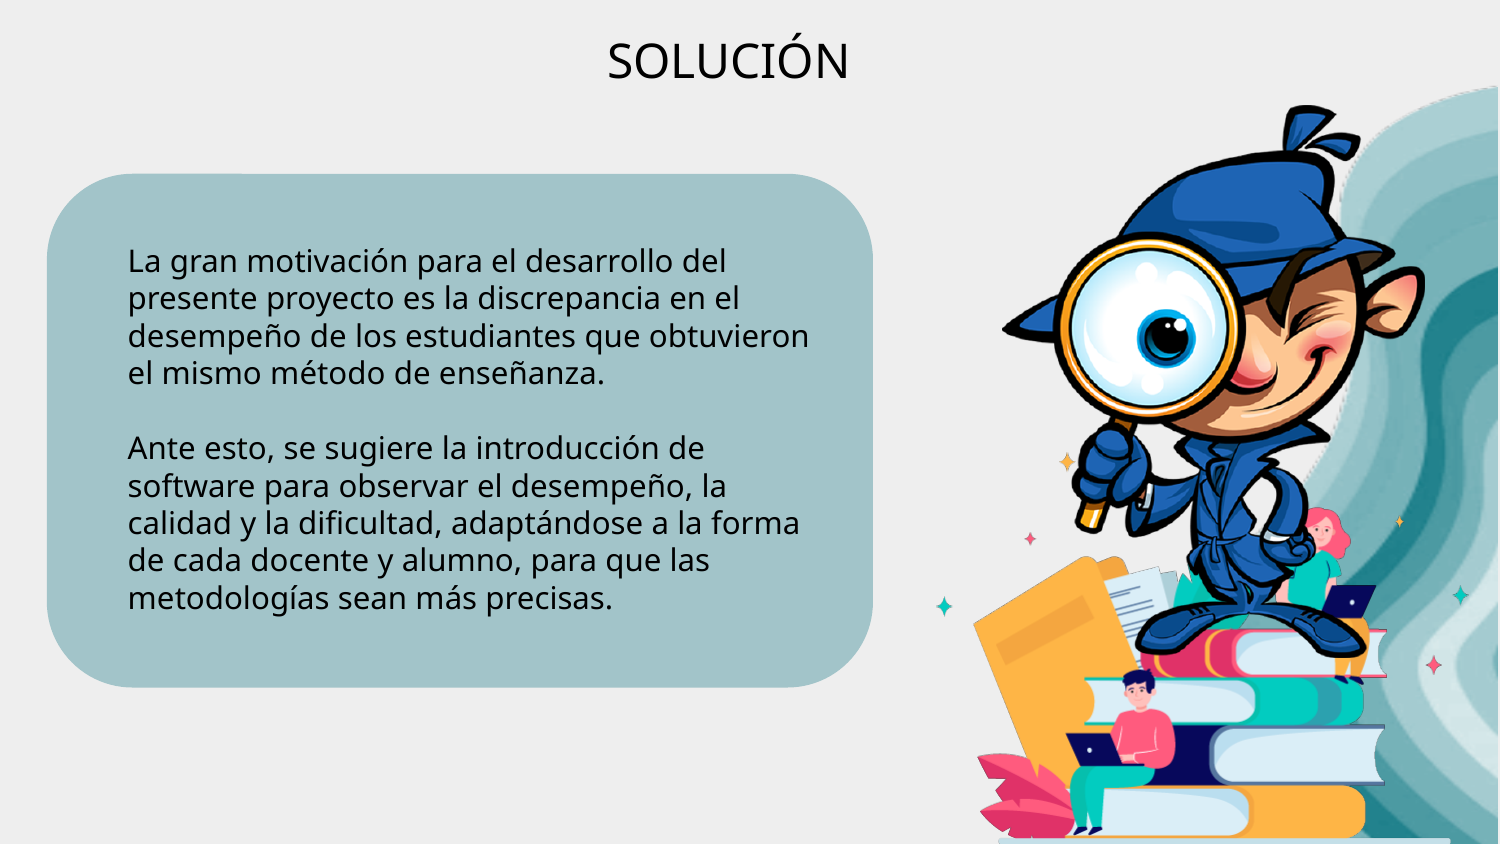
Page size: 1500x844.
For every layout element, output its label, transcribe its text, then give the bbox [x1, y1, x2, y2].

text_box SOLUCIÓN [592, 0, 993, 56]
text_box [46, 173, 873, 688]
text_box SOLUCIÓN [641, 47, 662, 56]
text_box La gran motivación para el desarrollo del presente proyecto es la discrepancia en el desempeño de los estudiantes que obtuvieron el mismo método de enseñanza. Ante esto, se sugiere la introducción de software para observar el desempeño, la calidad y la dificultad, adaptándose a la forma de cada docente y alumno, para que las metodologías sean más precisas. [112, 226, 838, 594]
text_box SOLUCIÓN [784, 47, 805, 56]
picture [897, 1, 1500, 844]
